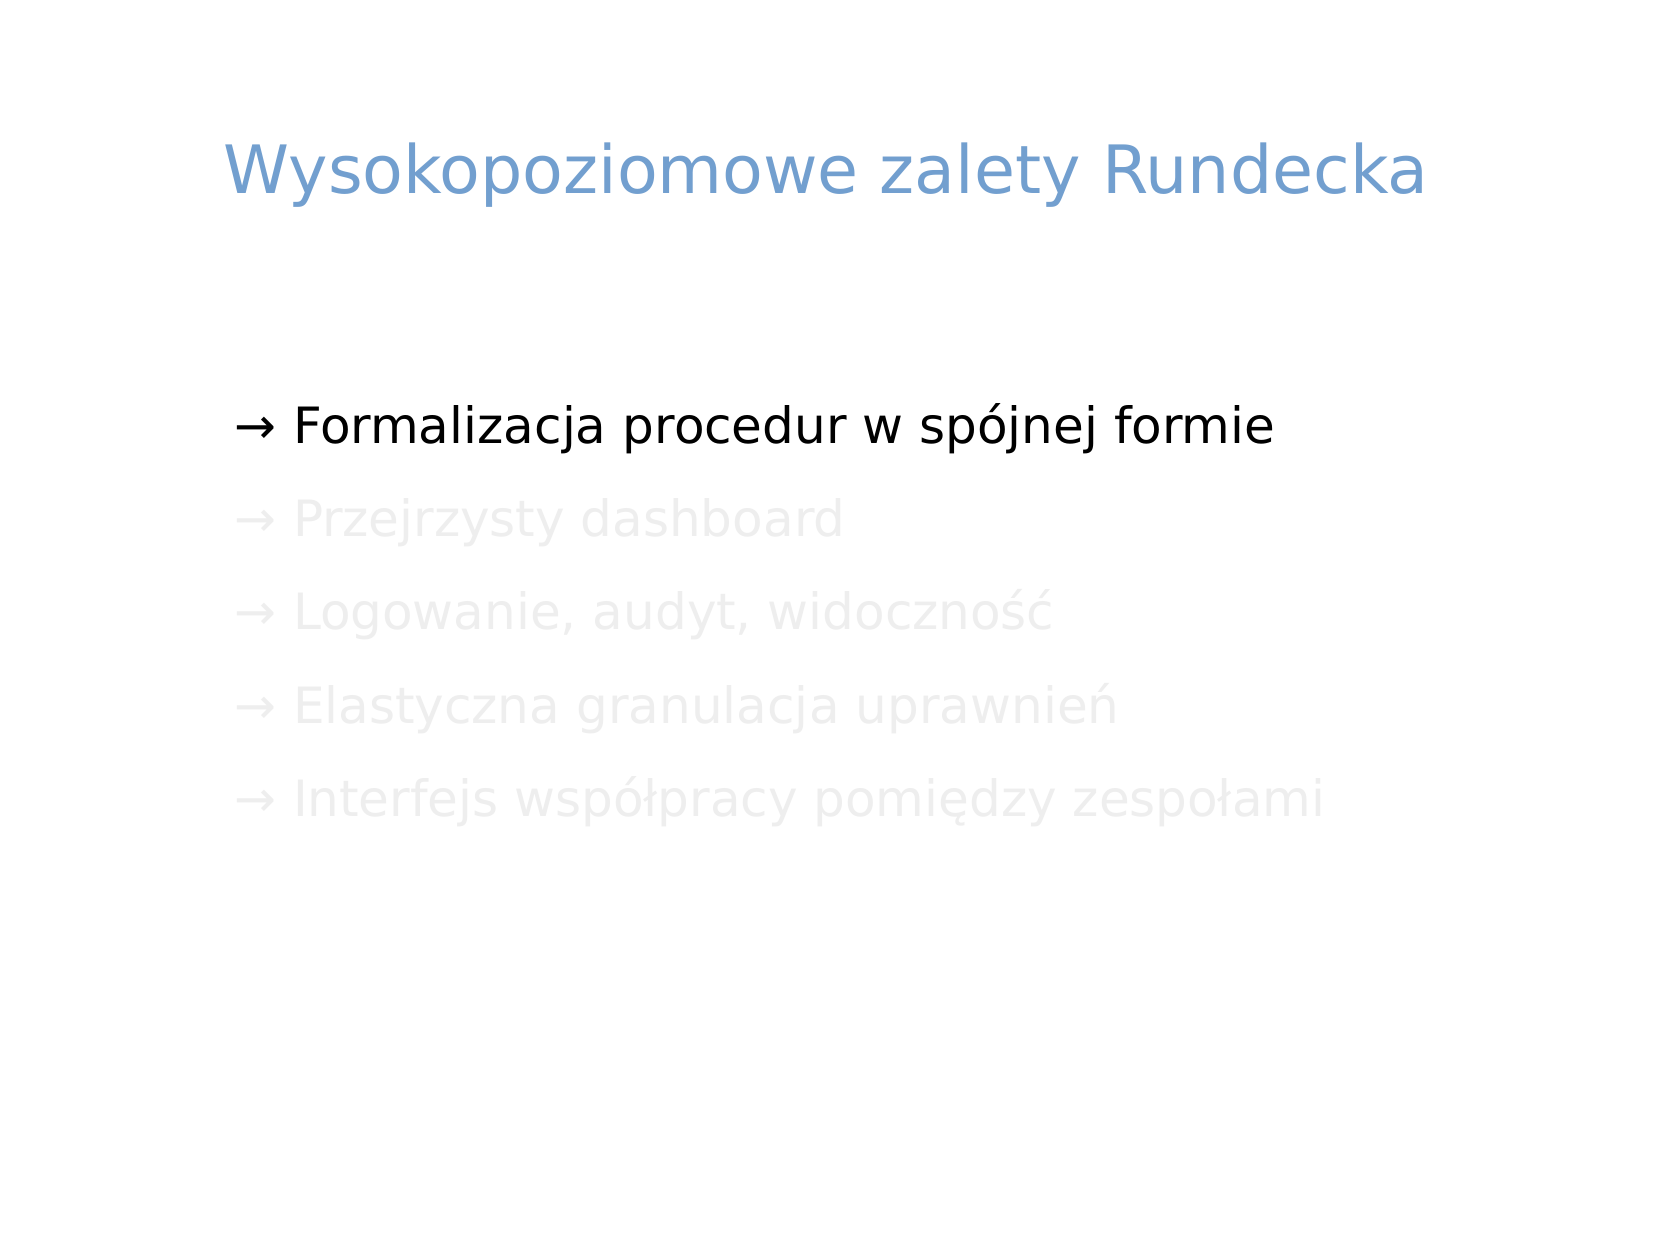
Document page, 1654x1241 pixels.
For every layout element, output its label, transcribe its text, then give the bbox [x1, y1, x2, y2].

text_box → Formalizacja procedur w spójnej formie → Przejrzysty dashboard → Logowanie, audyt, widoczność → Elastyczna granulacja uprawnień → Interfejs współpracy pomiędzy zespołami [220, 360, 1342, 901]
text_box Wysokopoziomowe zalety Rundecka [209, 123, 1445, 217]
